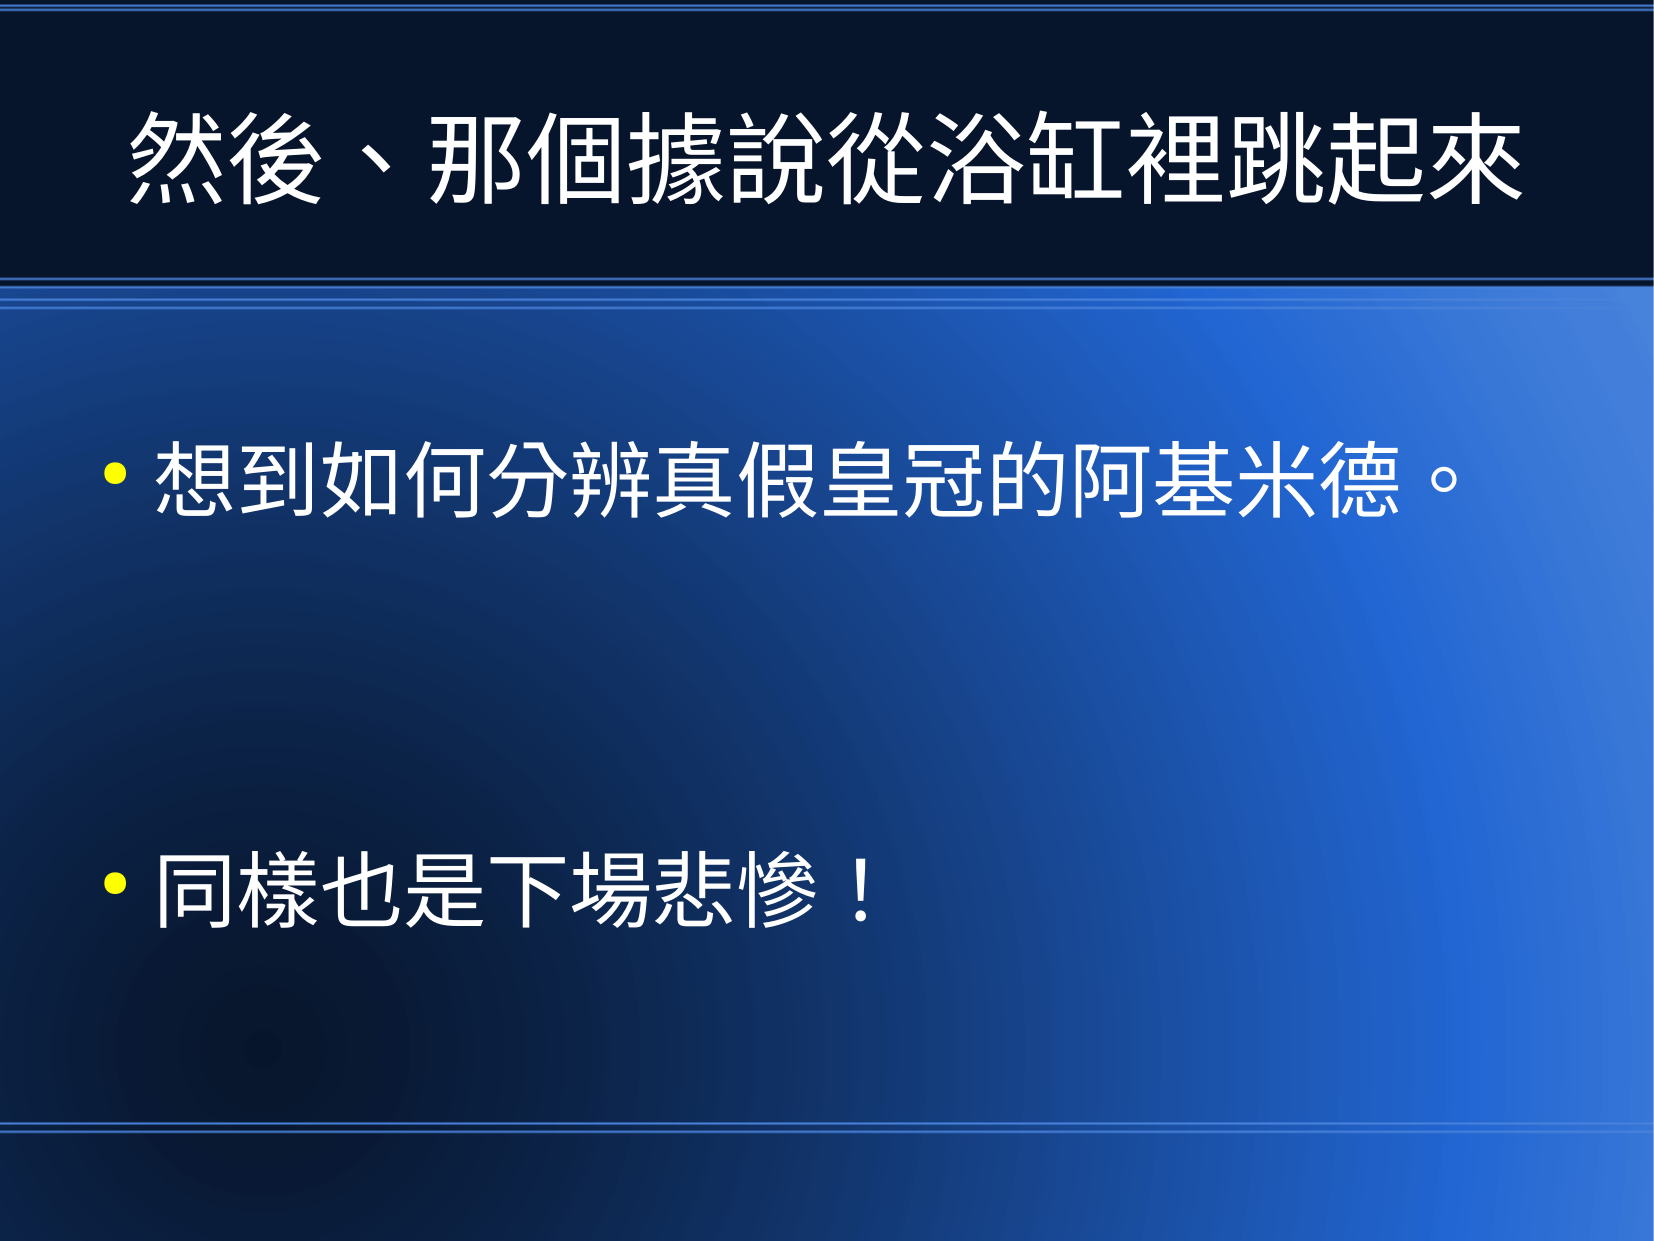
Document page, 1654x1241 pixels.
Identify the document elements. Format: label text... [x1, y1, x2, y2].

title 然後、那個據說從浴缸裡跳起來 [82, 49, 1571, 257]
picture [0, 0, 1654, 1241]
list 想到如何分辨真假皇冠的阿基米德。 同樣也是下場悲慘！ [82, 355, 1571, 1241]
